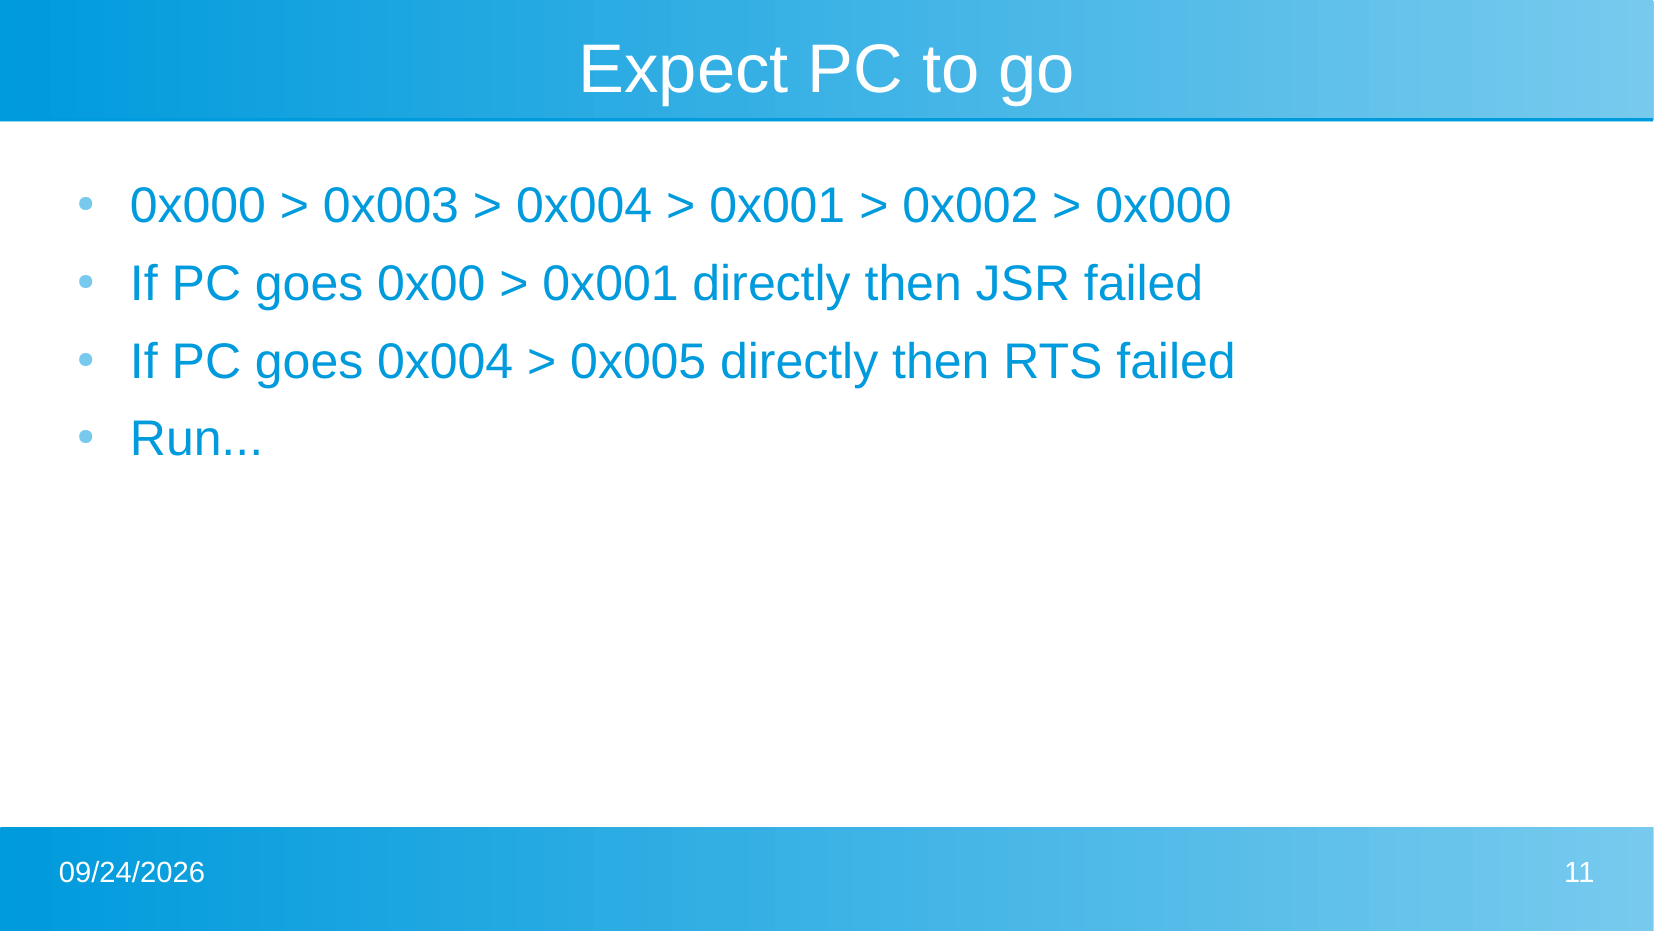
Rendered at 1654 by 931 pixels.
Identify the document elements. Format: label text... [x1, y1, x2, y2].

title Expect PC to go [59, 29, 1595, 108]
list 0x000 > 0x003 > 0x004 > 0x001 > 0x002 > 0x000 If PC goes 0x00 > 0x001 directly then JSR failed If PC goes 0x004 > 0x005 directly then RTS failed Run... [59, 177, 1595, 488]
